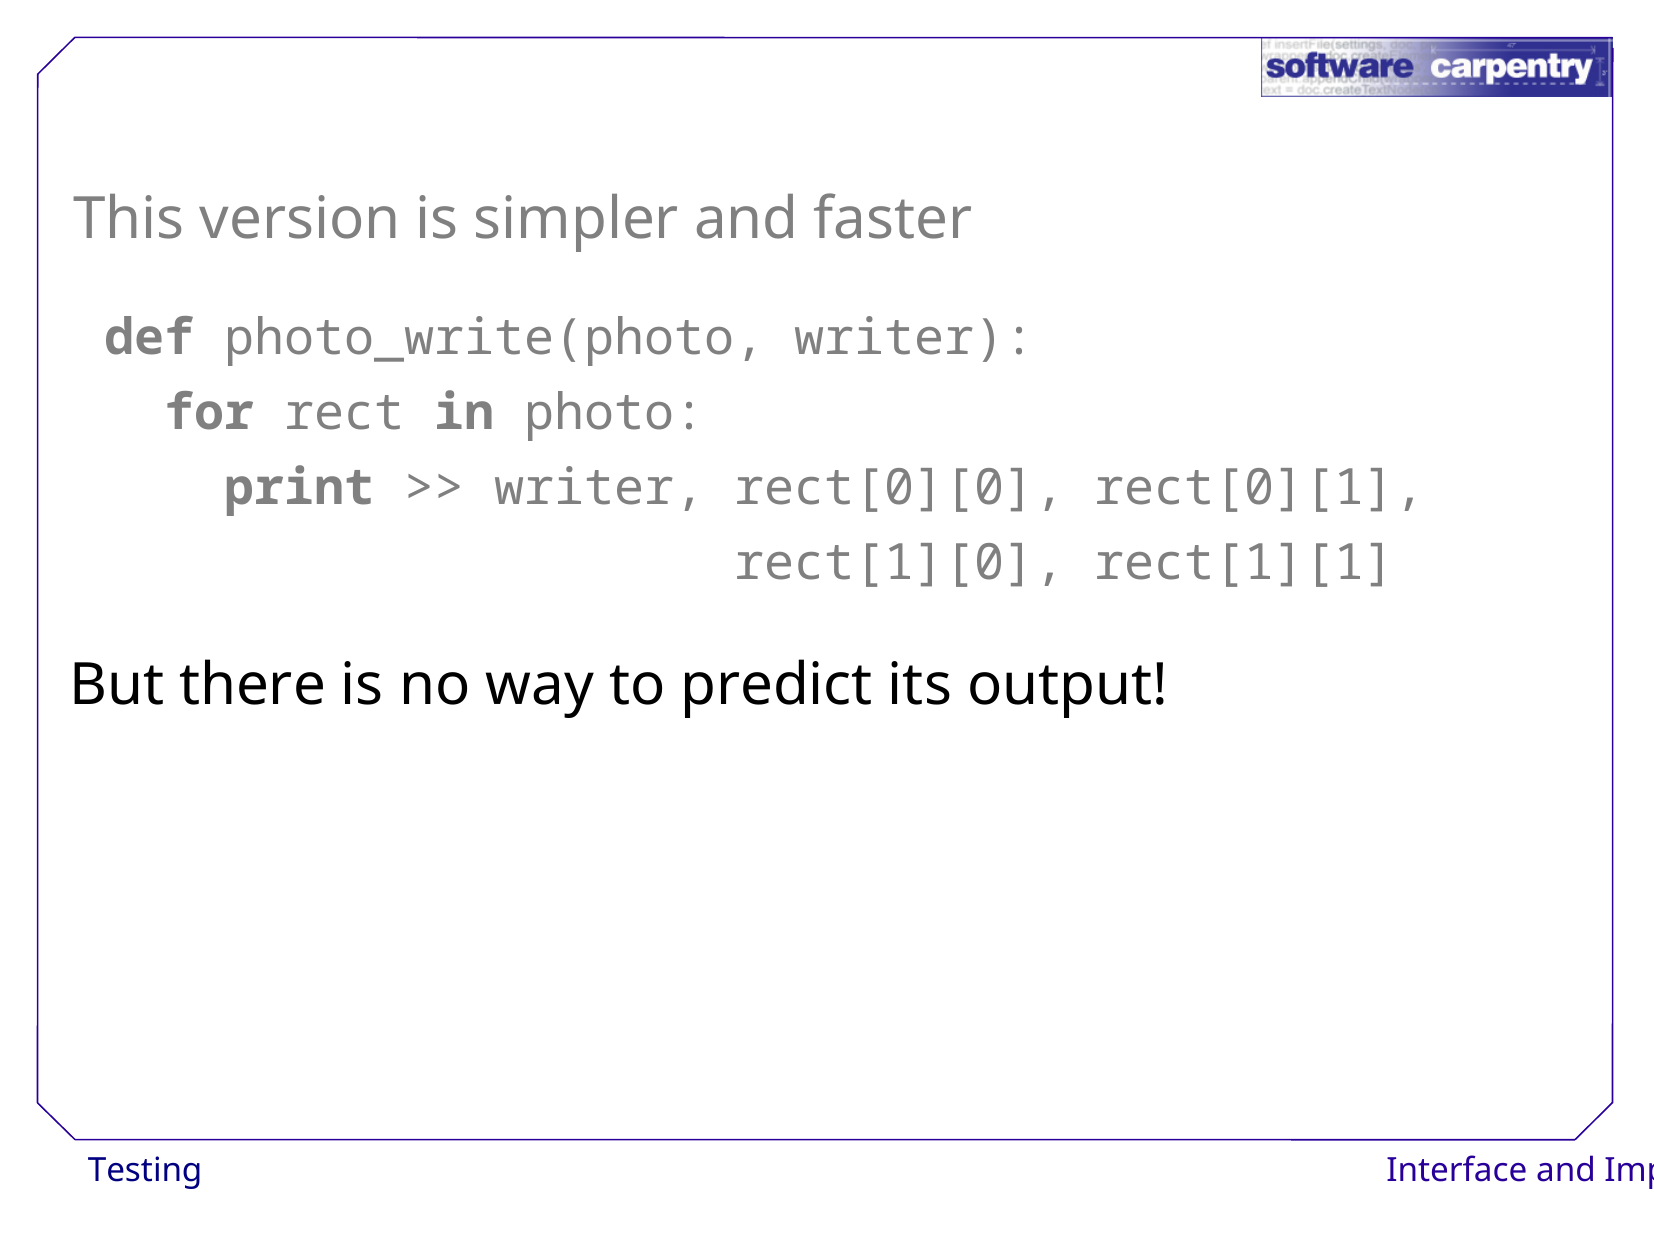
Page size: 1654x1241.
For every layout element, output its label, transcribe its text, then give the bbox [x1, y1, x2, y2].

text_box def photo_write(photo, writer): for rect in photo: print >> writer, rect[0][0], rect[0][1], rect[1][0], rect[1][1] [89, 282, 1440, 602]
text_box But there is no way to predict its output! [54, 603, 1334, 725]
picture [1261, 39, 1613, 97]
text_box This version is simpler and faster [58, 138, 1138, 259]
